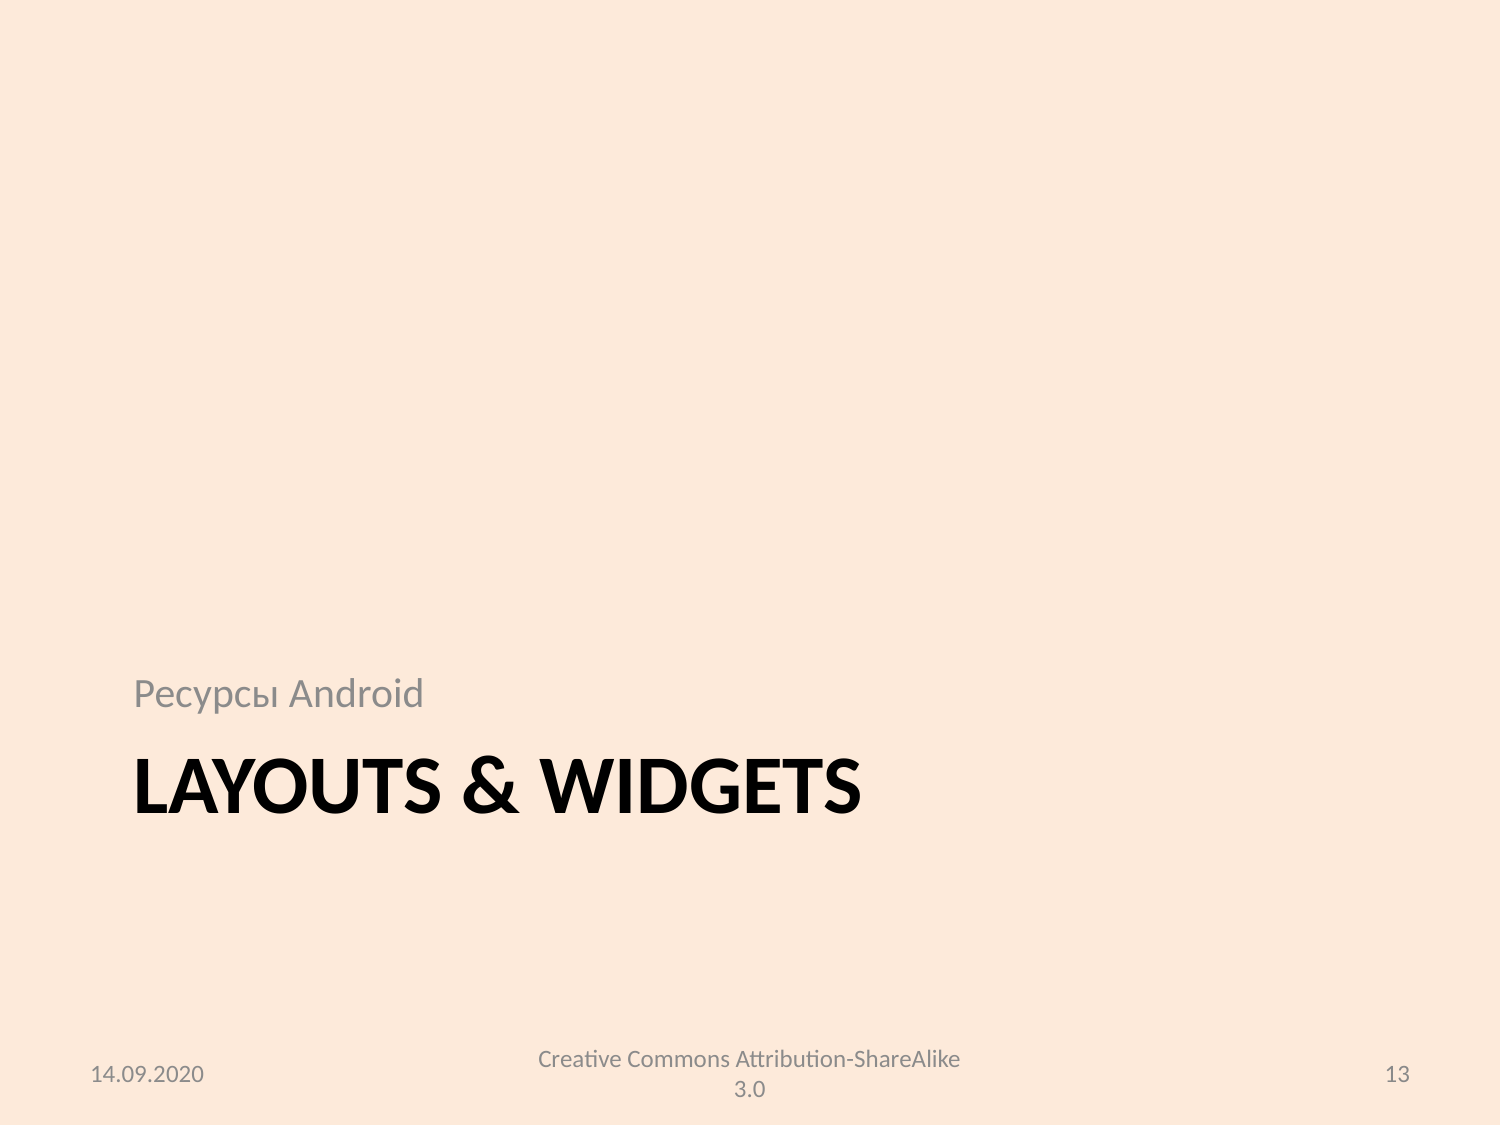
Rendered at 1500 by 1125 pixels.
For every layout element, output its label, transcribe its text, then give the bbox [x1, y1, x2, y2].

title Layouts & Widgets [118, 723, 1394, 947]
list Ресурсы Android [118, 476, 1394, 723]
footer Creative Commons Attribution-ShareAlike 3.0 [512, 1042, 988, 1103]
slide_number <number> [1074, 1042, 1425, 1103]
